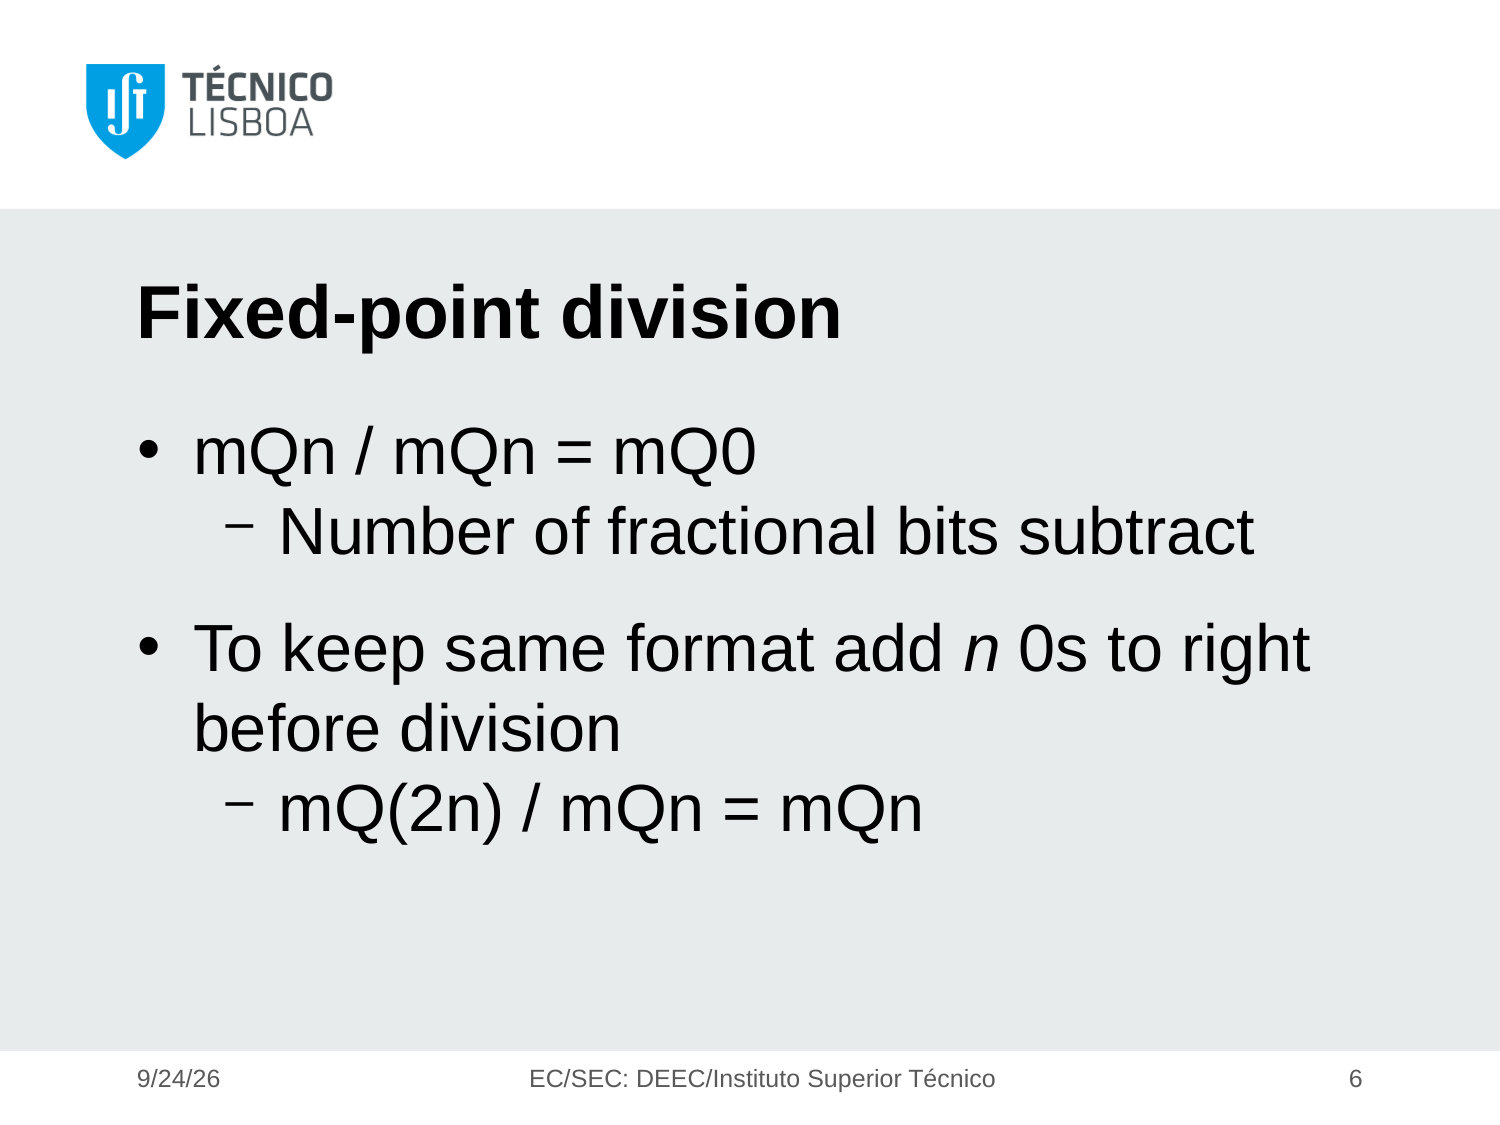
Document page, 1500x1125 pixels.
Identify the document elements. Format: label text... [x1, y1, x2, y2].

list mQn / mQn = mQ0 Number of fractional bits subtract To keep same format add n 0s to right before division mQ(2n) / mQn = mQn [121, 400, 1378, 1005]
slide_number 11/26/20 [121, 1052, 425, 1103]
footer EC/SEC: DEEC/Instituto Superior Técnico [512, 1052, 1021, 1103]
slide_number <number> [1077, 1052, 1378, 1103]
picture [0, 0, 1500, 1125]
title Fixed-point division [121, 237, 1378, 381]
